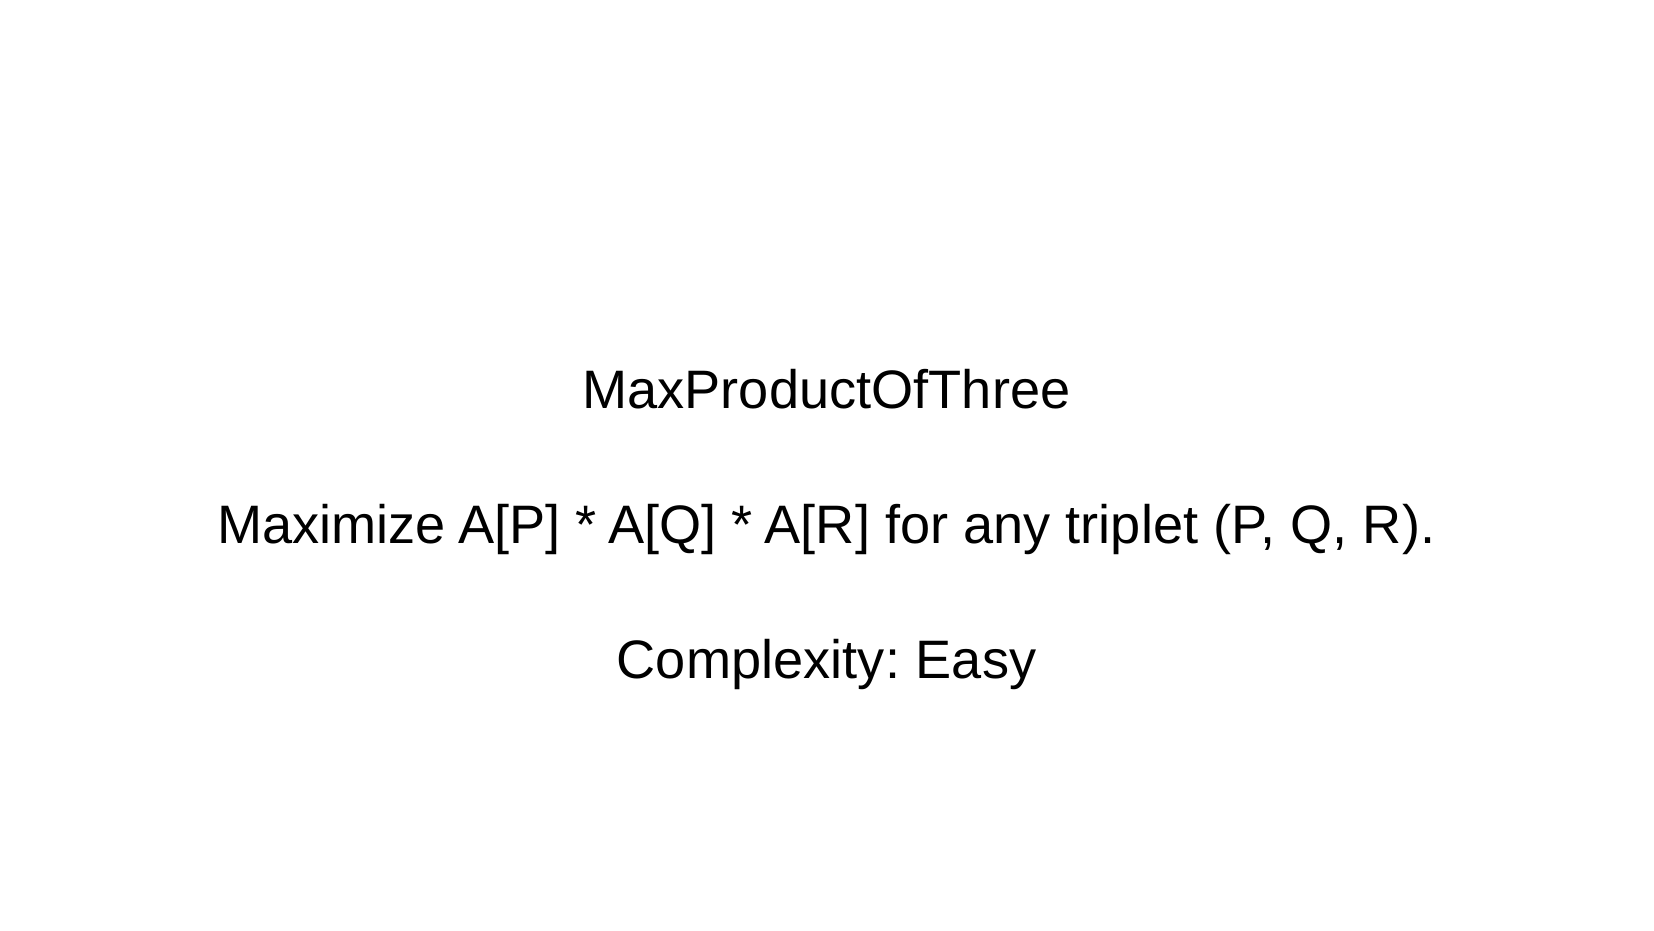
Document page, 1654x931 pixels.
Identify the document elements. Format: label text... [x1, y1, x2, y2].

subtitle MaxProductOfThree Maximize A[P] * A[Q] * A[R] for any triplet (P, Q, R). Complexity: Easy [82, 209, 1571, 766]
